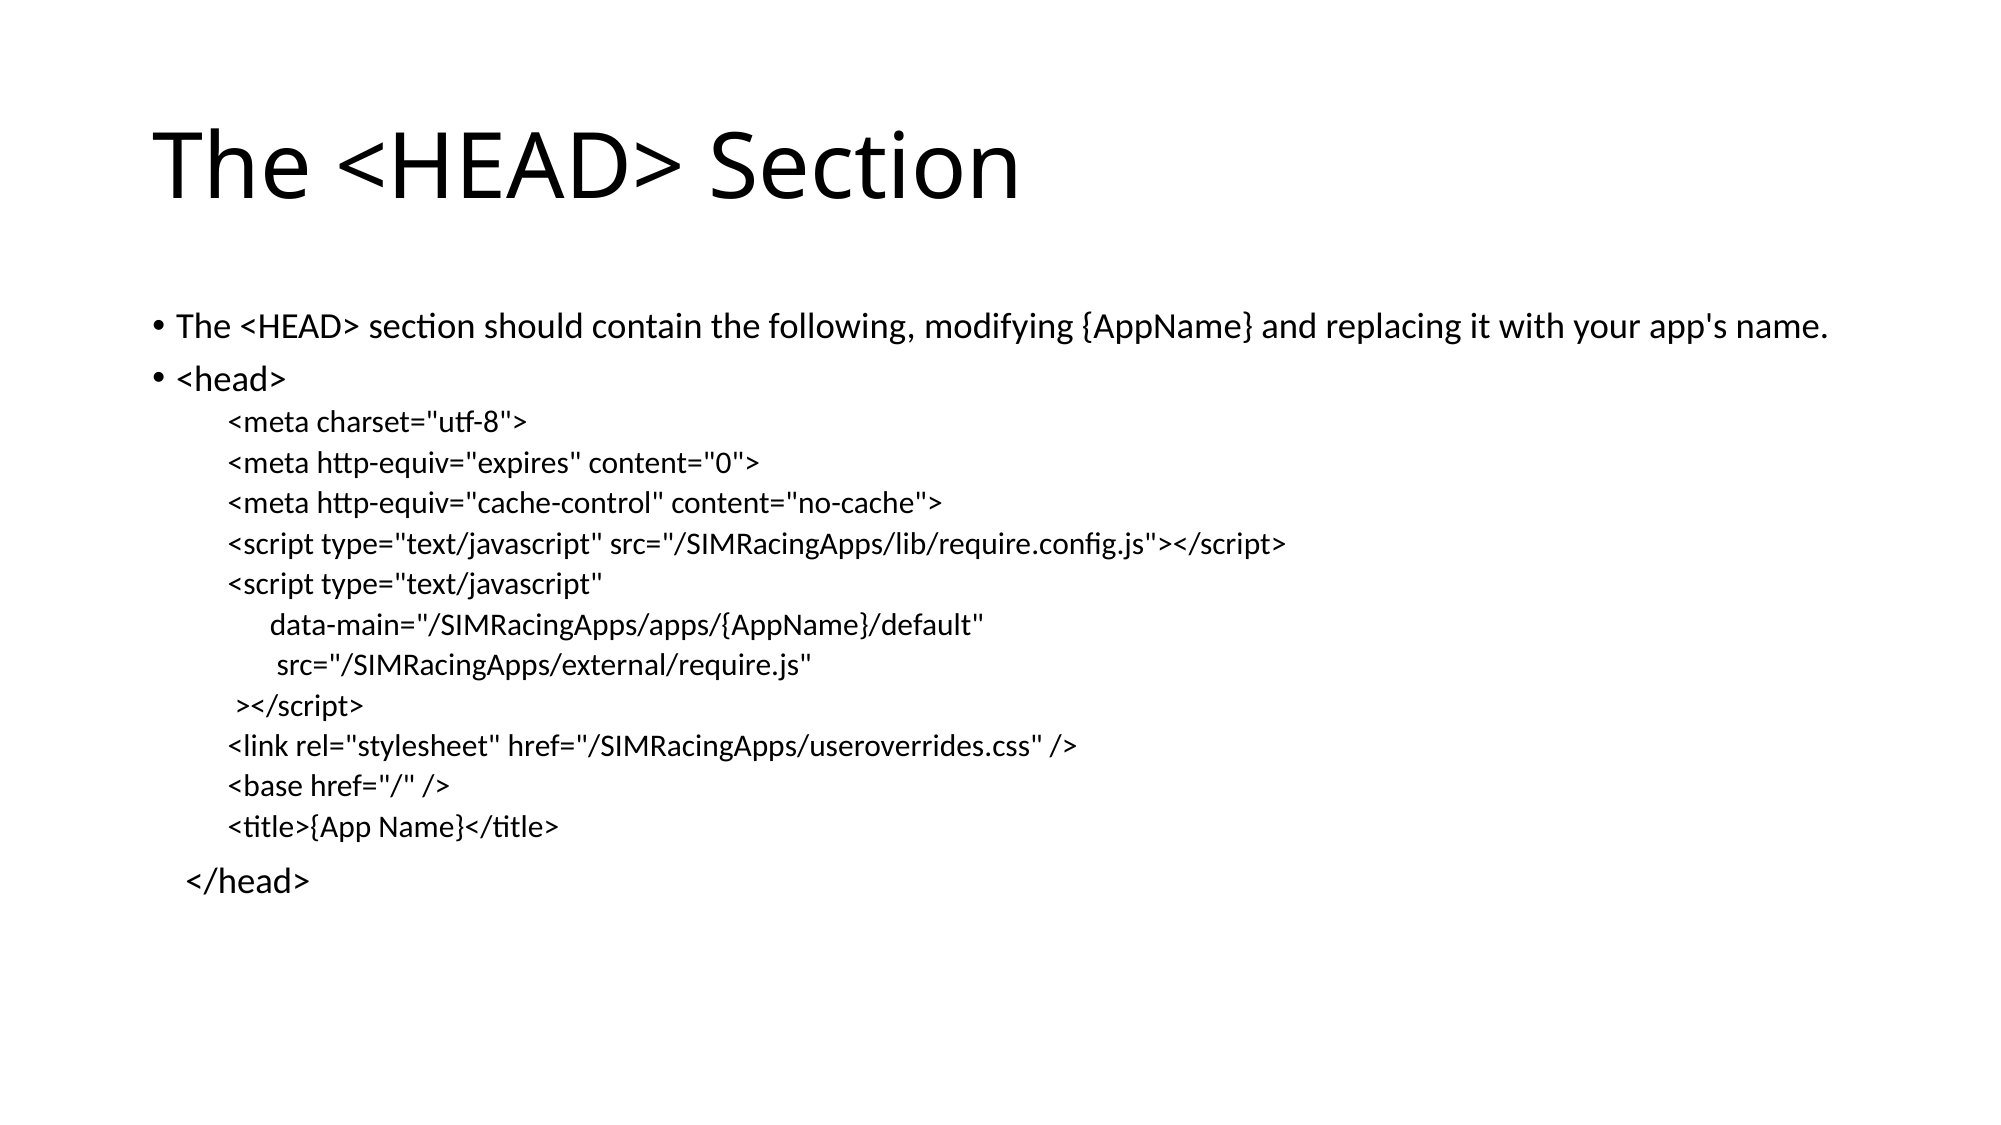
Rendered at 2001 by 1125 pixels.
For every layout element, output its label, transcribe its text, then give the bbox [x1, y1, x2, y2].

title The <HEAD> Section [137, 59, 1863, 278]
list The <HEAD> section should contain the following, modifying {AppName} and replacing it with your app's name. <head> <meta charset="utf-8"> <meta http-equiv="expires" content="0"> <meta http-equiv="cache-control" content="no-cache"> <script type="text/javascript" src="/SIMRacingApps/lib/require.config.js"></script> <script type="text/javascript" data-main="/SIMRacingApps/apps/{AppName}/default" src="/SIMRacingApps/external/require.js" ></script> <link rel="stylesheet" href="/SIMRacingApps/useroverrides.css" /> <base href="/" /> <title>{App Name}</title> </head> [137, 299, 1863, 1014]
